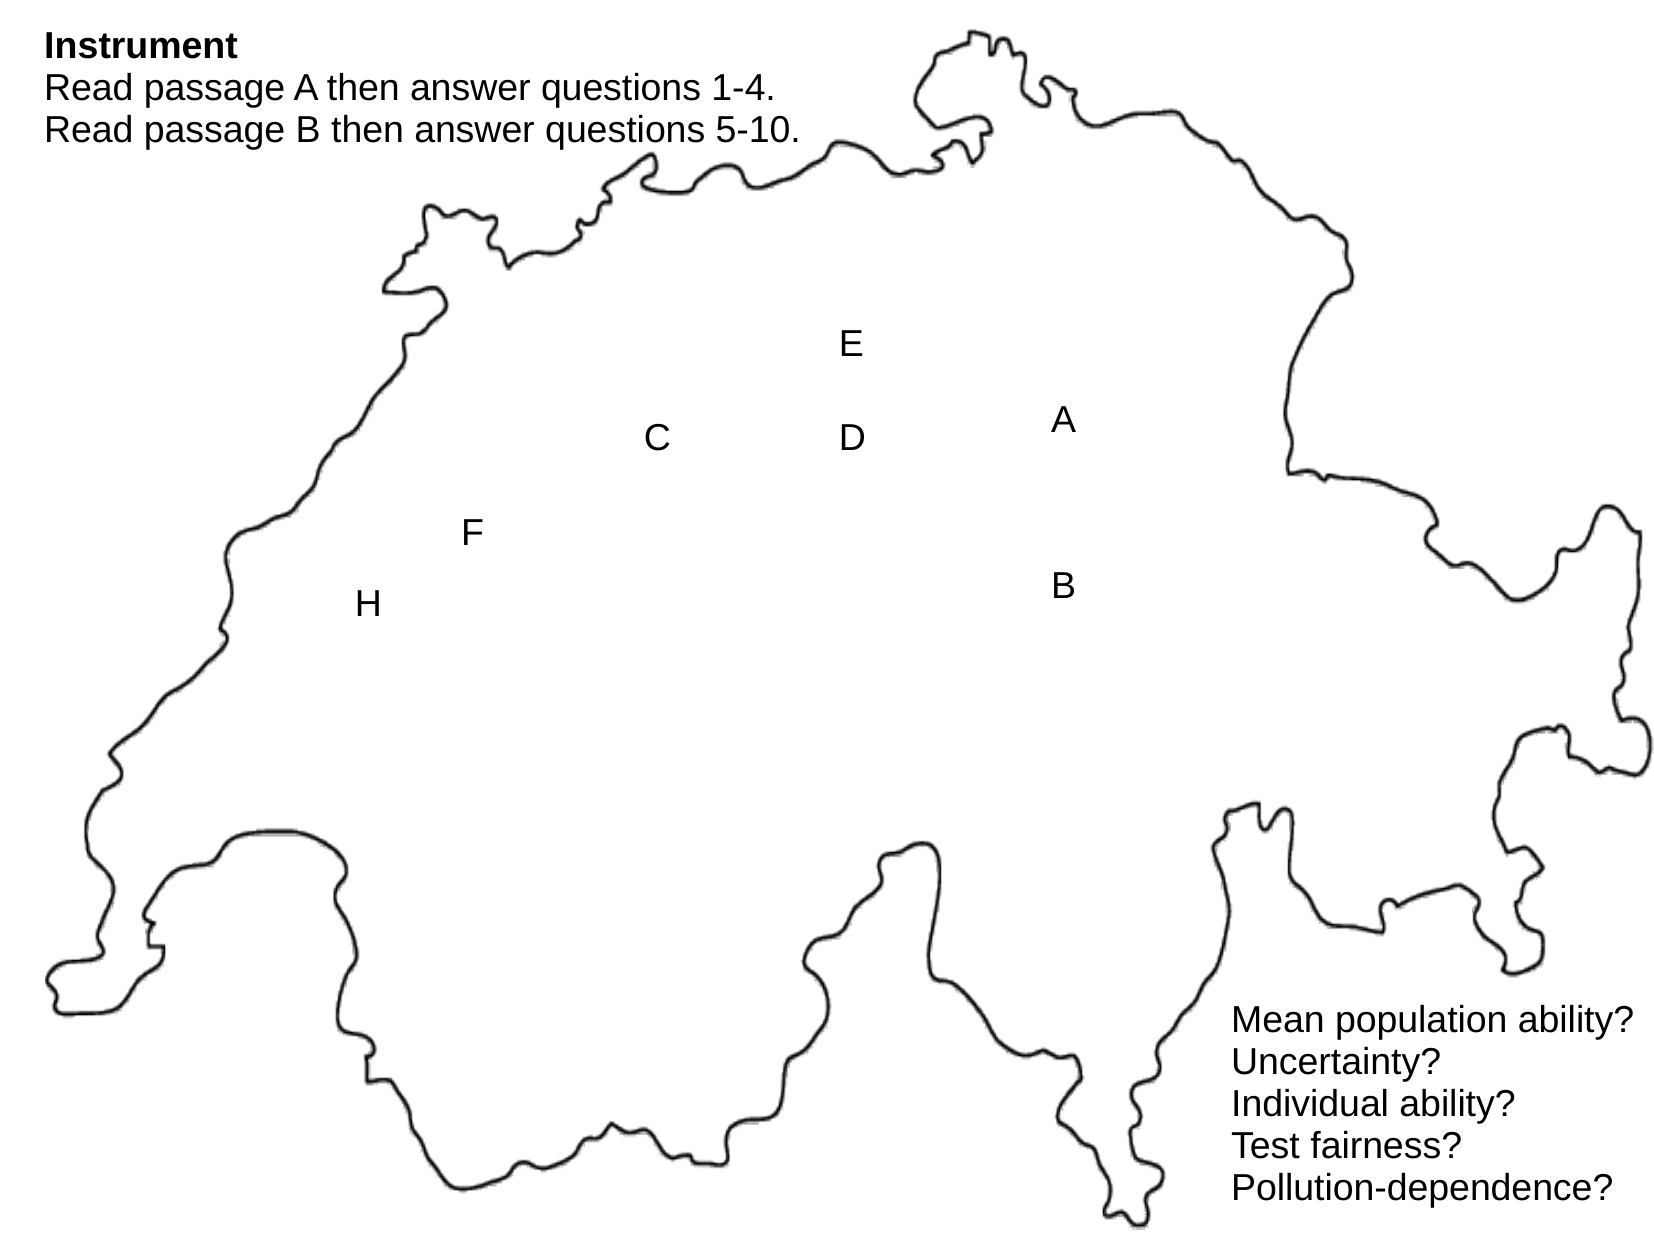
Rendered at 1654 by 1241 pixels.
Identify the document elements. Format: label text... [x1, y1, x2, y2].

text_box B [1020, 540, 1108, 631]
text_box D [807, 392, 898, 483]
picture [45, 29, 1654, 1231]
text_box C [612, 392, 703, 483]
text_box F [429, 487, 516, 577]
text_box H [323, 558, 414, 648]
text_box E [807, 298, 896, 388]
text_box A [1020, 375, 1108, 465]
text_box Mean population ability? Uncertainty? Individual ability? Test fairness? Pollution-dependence? [1200, 975, 1654, 1233]
text_box Instrument Read passage A then answer questions 1-4. Read passage B then answer questions 5-10. [12, 0, 833, 217]
